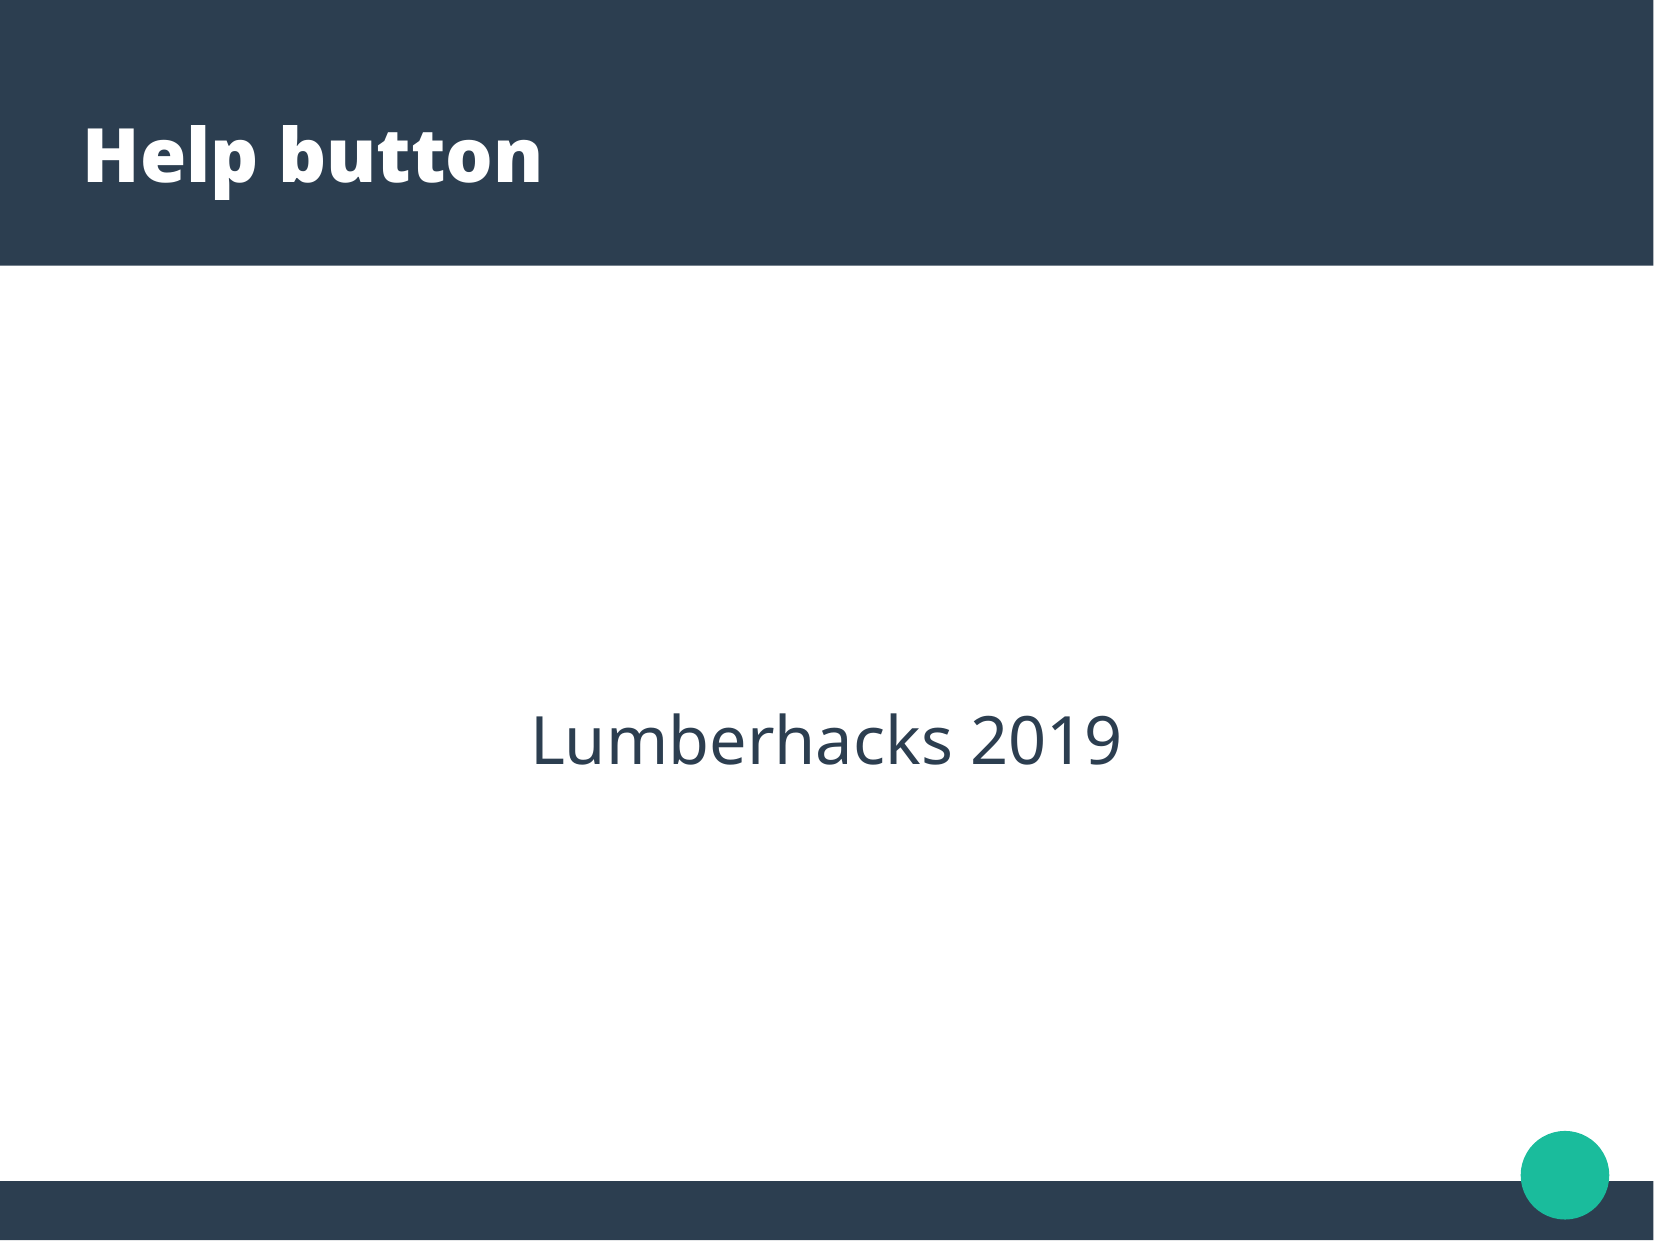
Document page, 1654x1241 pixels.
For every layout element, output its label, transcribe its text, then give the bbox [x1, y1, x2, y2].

title Help button [82, 49, 1571, 257]
subtitle Lumberhacks 2019 [59, 324, 1595, 1152]
